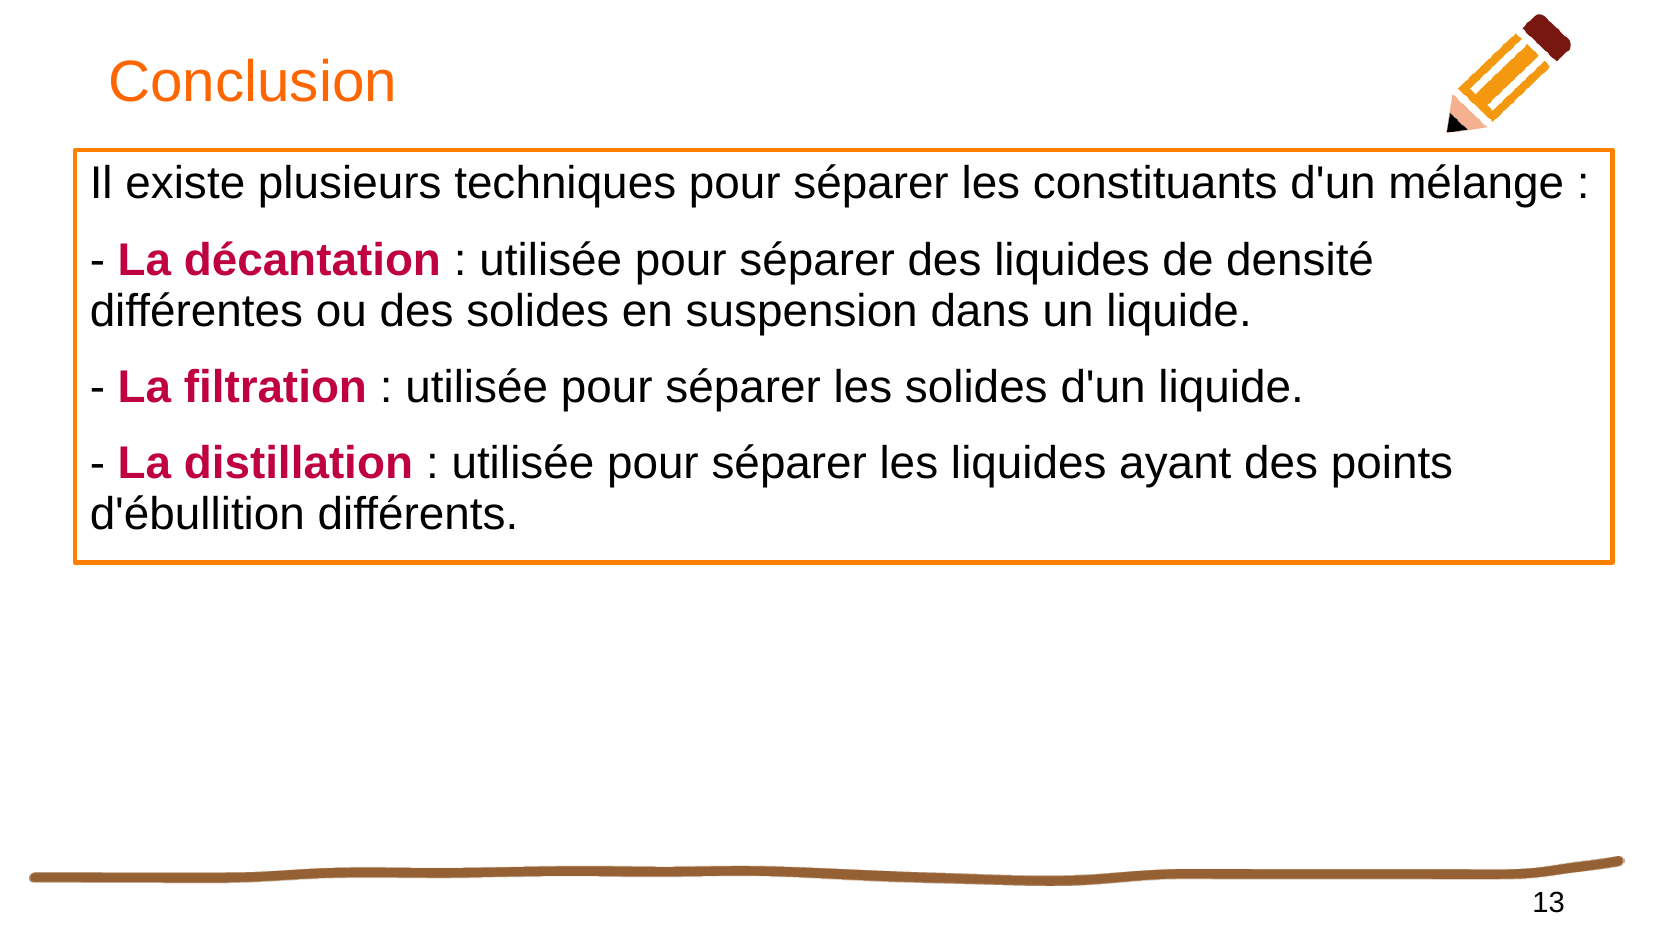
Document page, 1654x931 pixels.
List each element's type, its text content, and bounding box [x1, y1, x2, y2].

title Conclusion [37, 16, 1426, 147]
picture [1446, 14, 1571, 133]
picture [29, 856, 1625, 886]
text_box Il existe plusieurs techniques pour séparer les constituants d'un mélange : - La décantation : utilisée pour séparer des liquides de densité différentes ou des solides en suspension dans un liquide. - La filtration : utilisée pour séparer les solides d'un liquide. - La distillation : utilisée pour séparer les liquides ayant des points d'ébullition différents. [75, 150, 1613, 563]
